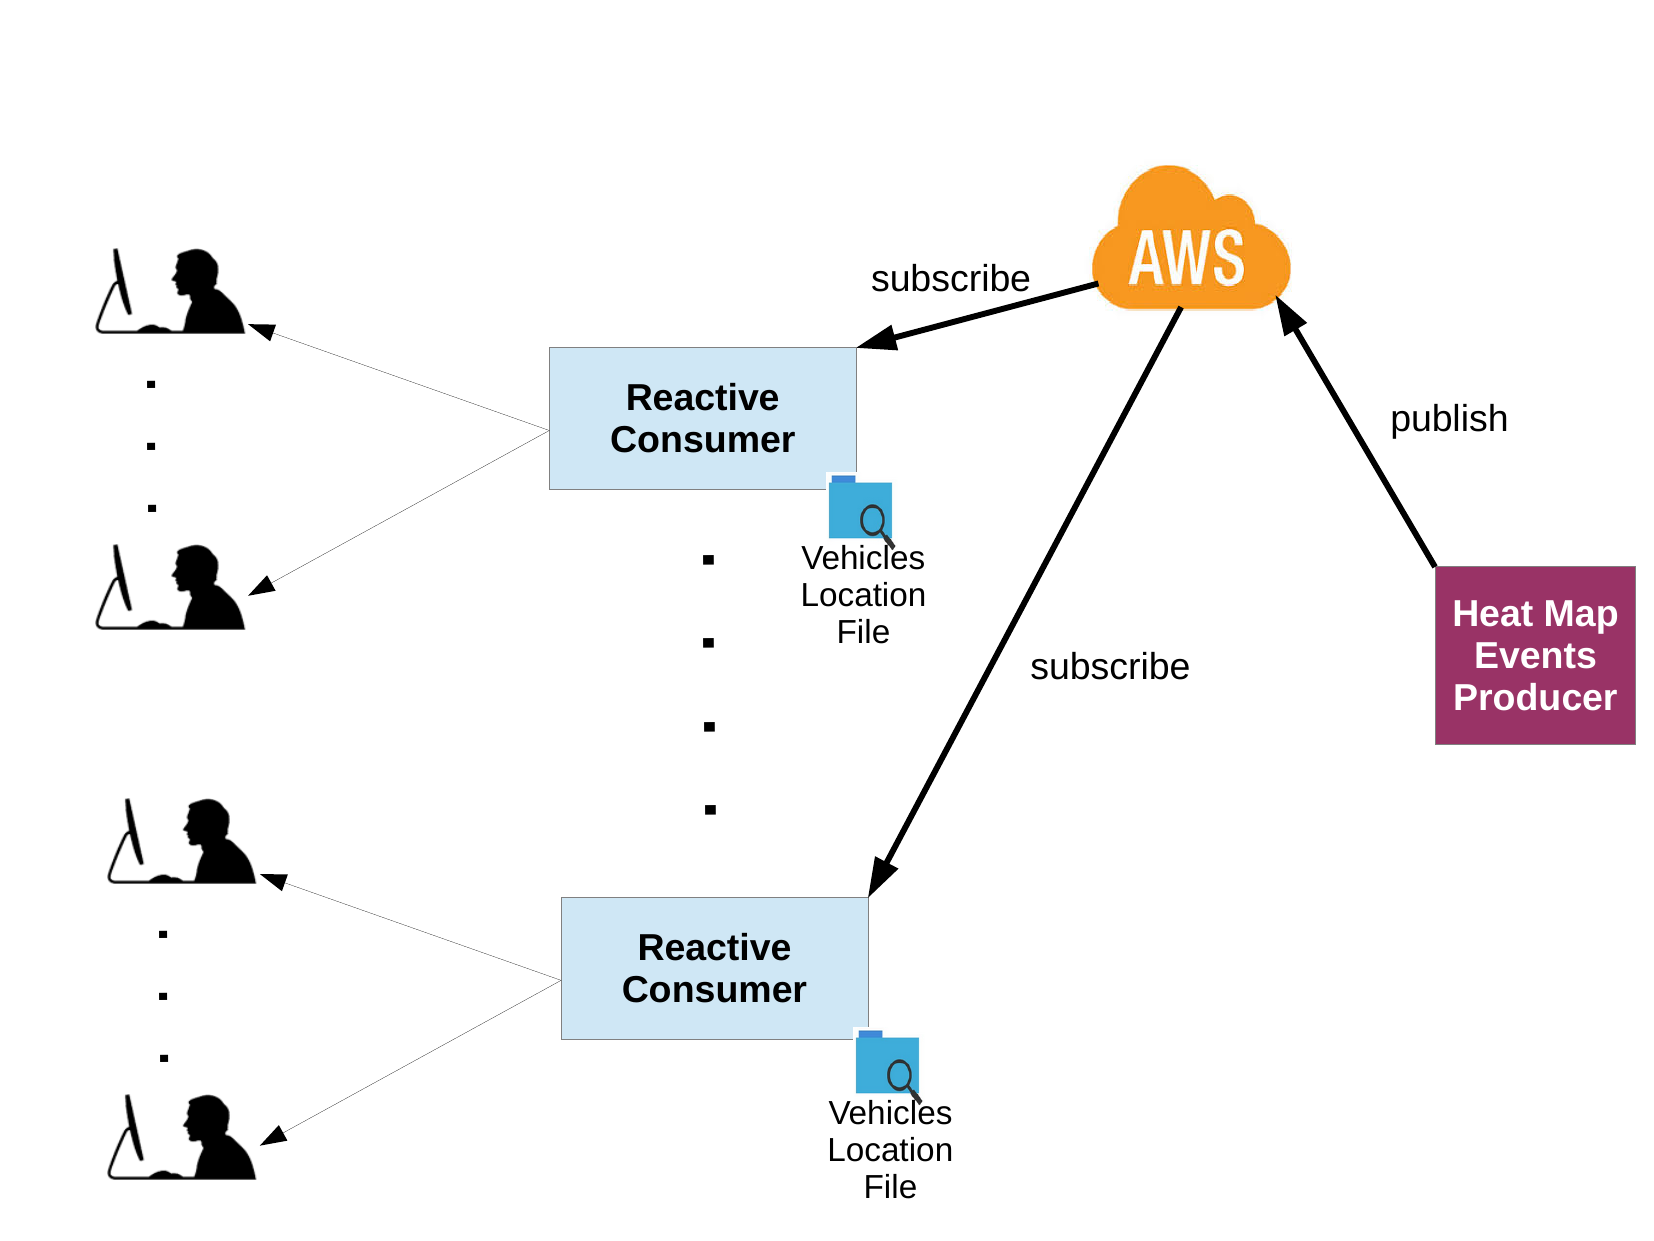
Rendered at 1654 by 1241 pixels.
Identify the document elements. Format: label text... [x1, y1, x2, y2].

text_box . . . [106, 909, 236, 1088]
text_box Vehicles Location File [812, 1087, 969, 1214]
text_box subscribe [856, 250, 1046, 308]
text_box Reactive Consumer [561, 897, 869, 1040]
picture [1081, 129, 1300, 385]
picture [826, 472, 898, 532]
text_box publish [1375, 389, 1524, 447]
picture [853, 1027, 925, 1087]
picture [106, 1093, 260, 1182]
text_box subscribe [1015, 637, 1206, 695]
text_box Vehicles Location File [785, 532, 942, 659]
picture [94, 247, 249, 336]
picture [106, 797, 260, 886]
text_box . . . [94, 359, 224, 538]
text_box Heat Map Events Producer [1435, 566, 1636, 745]
text_box . . . . [672, 531, 804, 840]
text_box Reactive Consumer [549, 347, 857, 490]
picture [94, 543, 249, 632]
